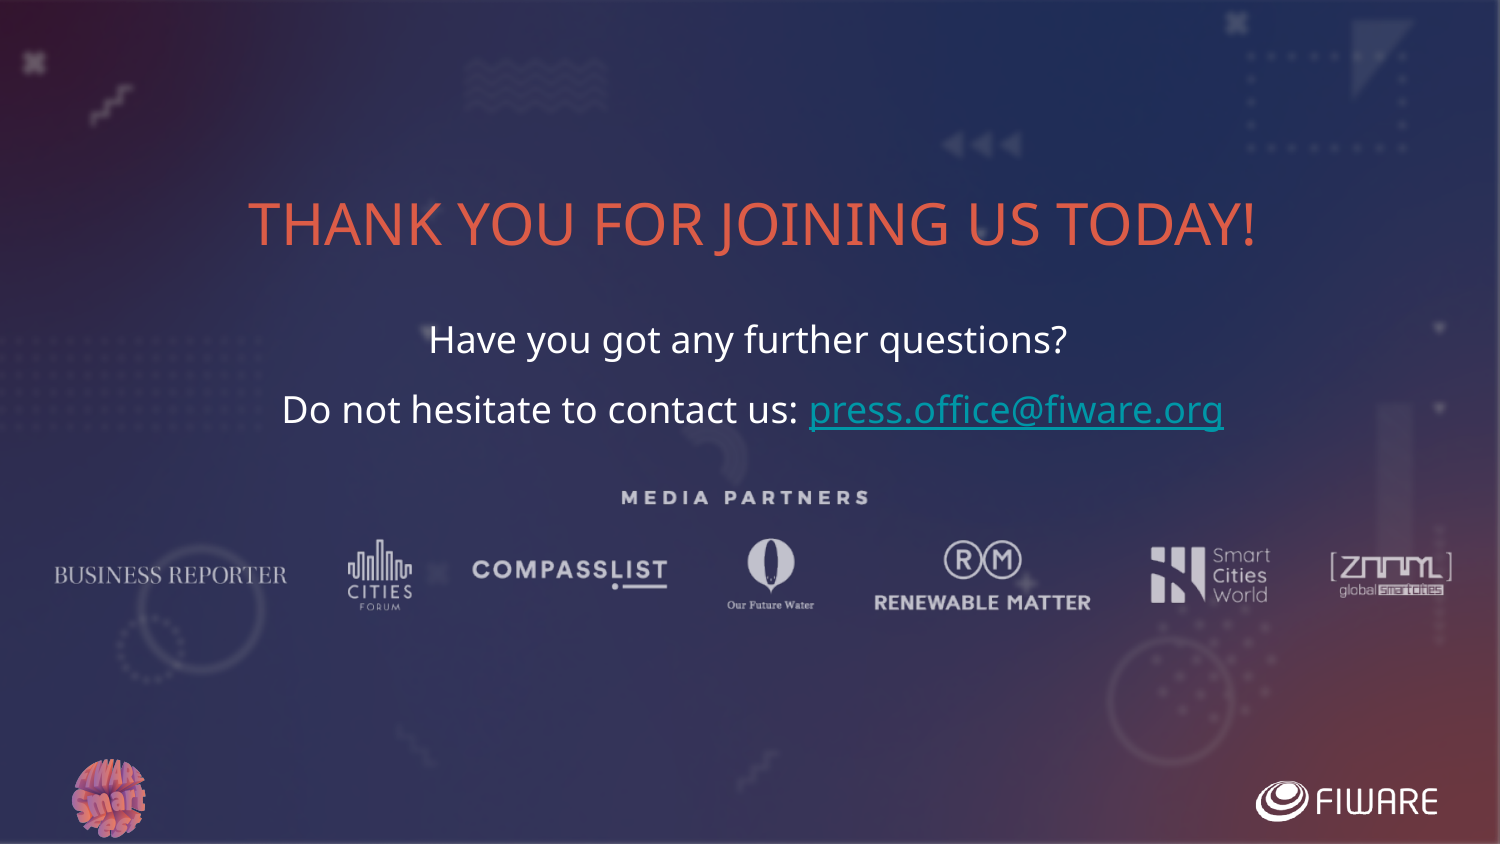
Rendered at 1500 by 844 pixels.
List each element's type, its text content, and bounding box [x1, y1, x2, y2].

text_box THANK YOU FOR JOINING US TODAY! [54, 152, 1452, 278]
picture [0, 0, 1500, 844]
text_box Have you got any further questions? Do not hesitate to contact us: press.office@fiware.org [54, 278, 1452, 417]
